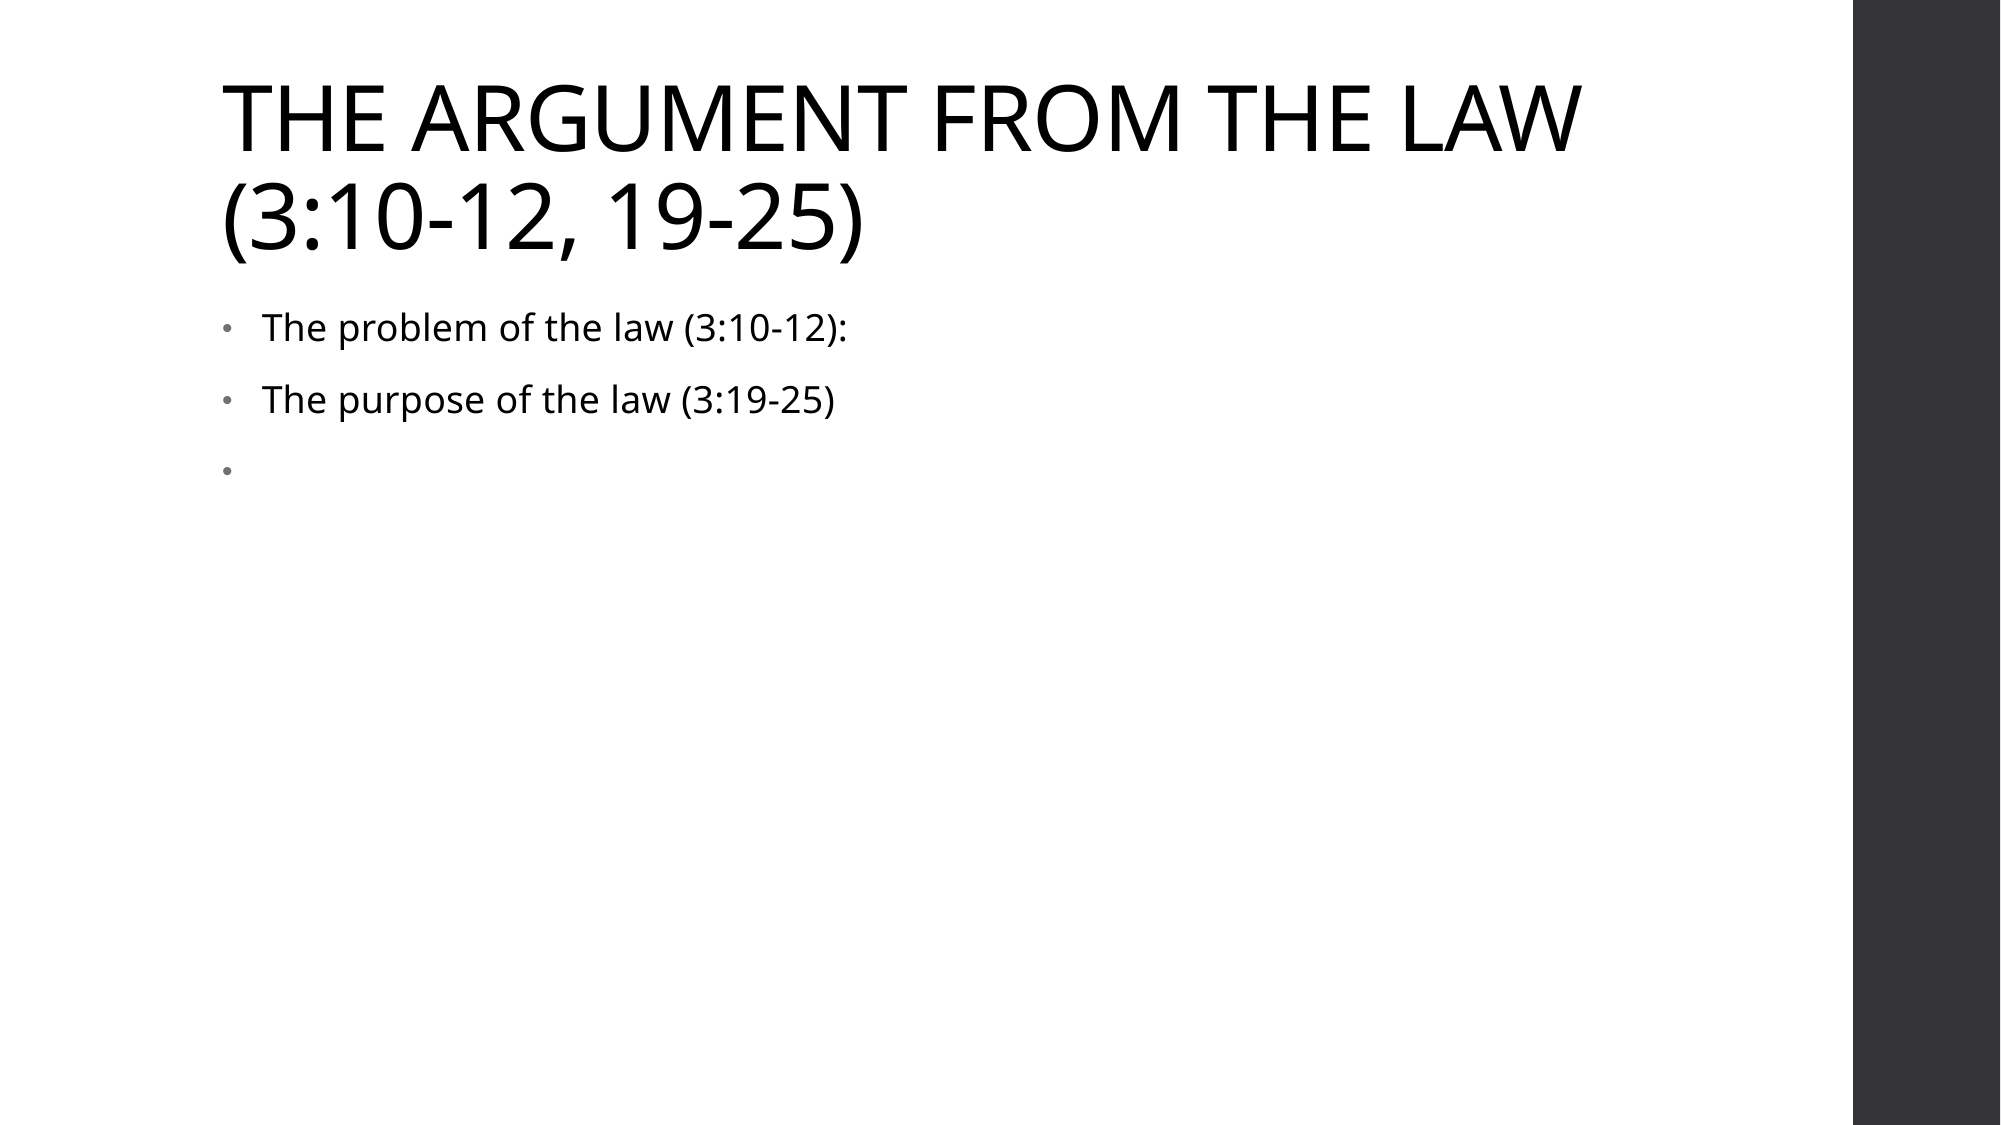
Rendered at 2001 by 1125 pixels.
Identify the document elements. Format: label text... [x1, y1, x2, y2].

title THE ARGUMENT FROM THE LAW (3:10-12, 19-25) [206, 60, 1797, 278]
list The problem of the law (3:10-12): The purpose of the law (3:19-25) [206, 299, 1617, 1014]
